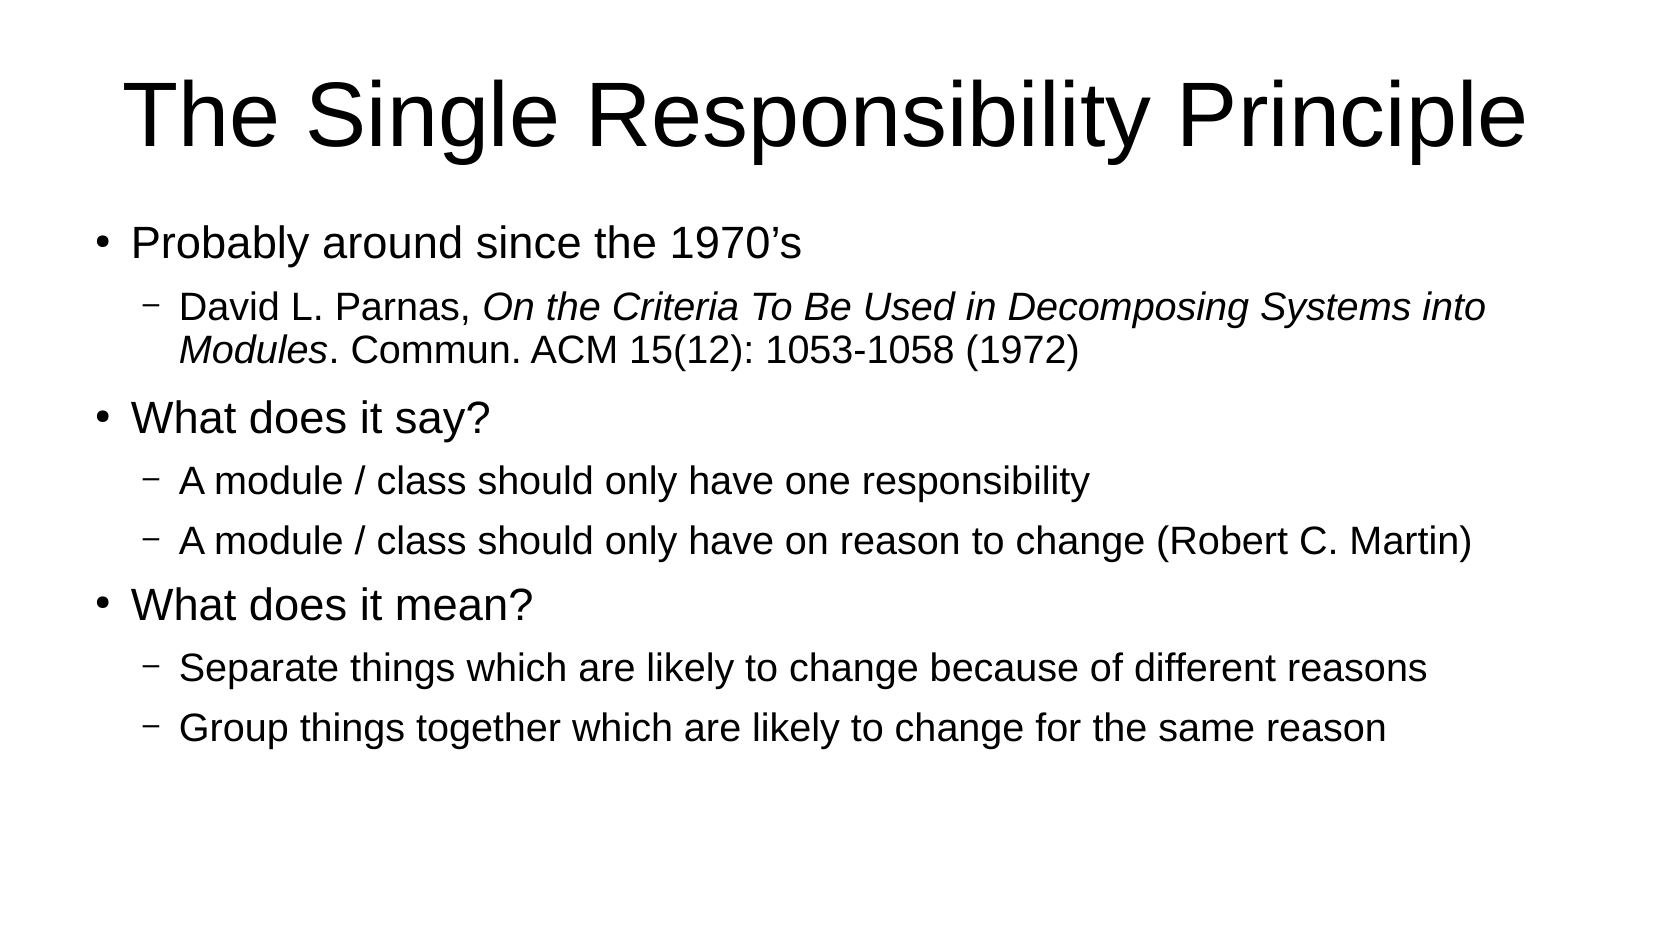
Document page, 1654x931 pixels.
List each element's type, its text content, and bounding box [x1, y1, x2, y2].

title The Single Responsibility Principle [82, 37, 1571, 193]
list Probably around since the 1970’s David L. Parnas, On the Criteria To Be Used in Decomposing Systems into Modules. Commun. ACM 15(12): 1053-1058 (1972) What does it say? A module / class should only have one responsibility A module / class should only have on reason to change (Robert C. Martin) What does it mean? Separate things which are likely to change because of different reasons Group things together which are likely to change for the same reason [82, 217, 1571, 758]
